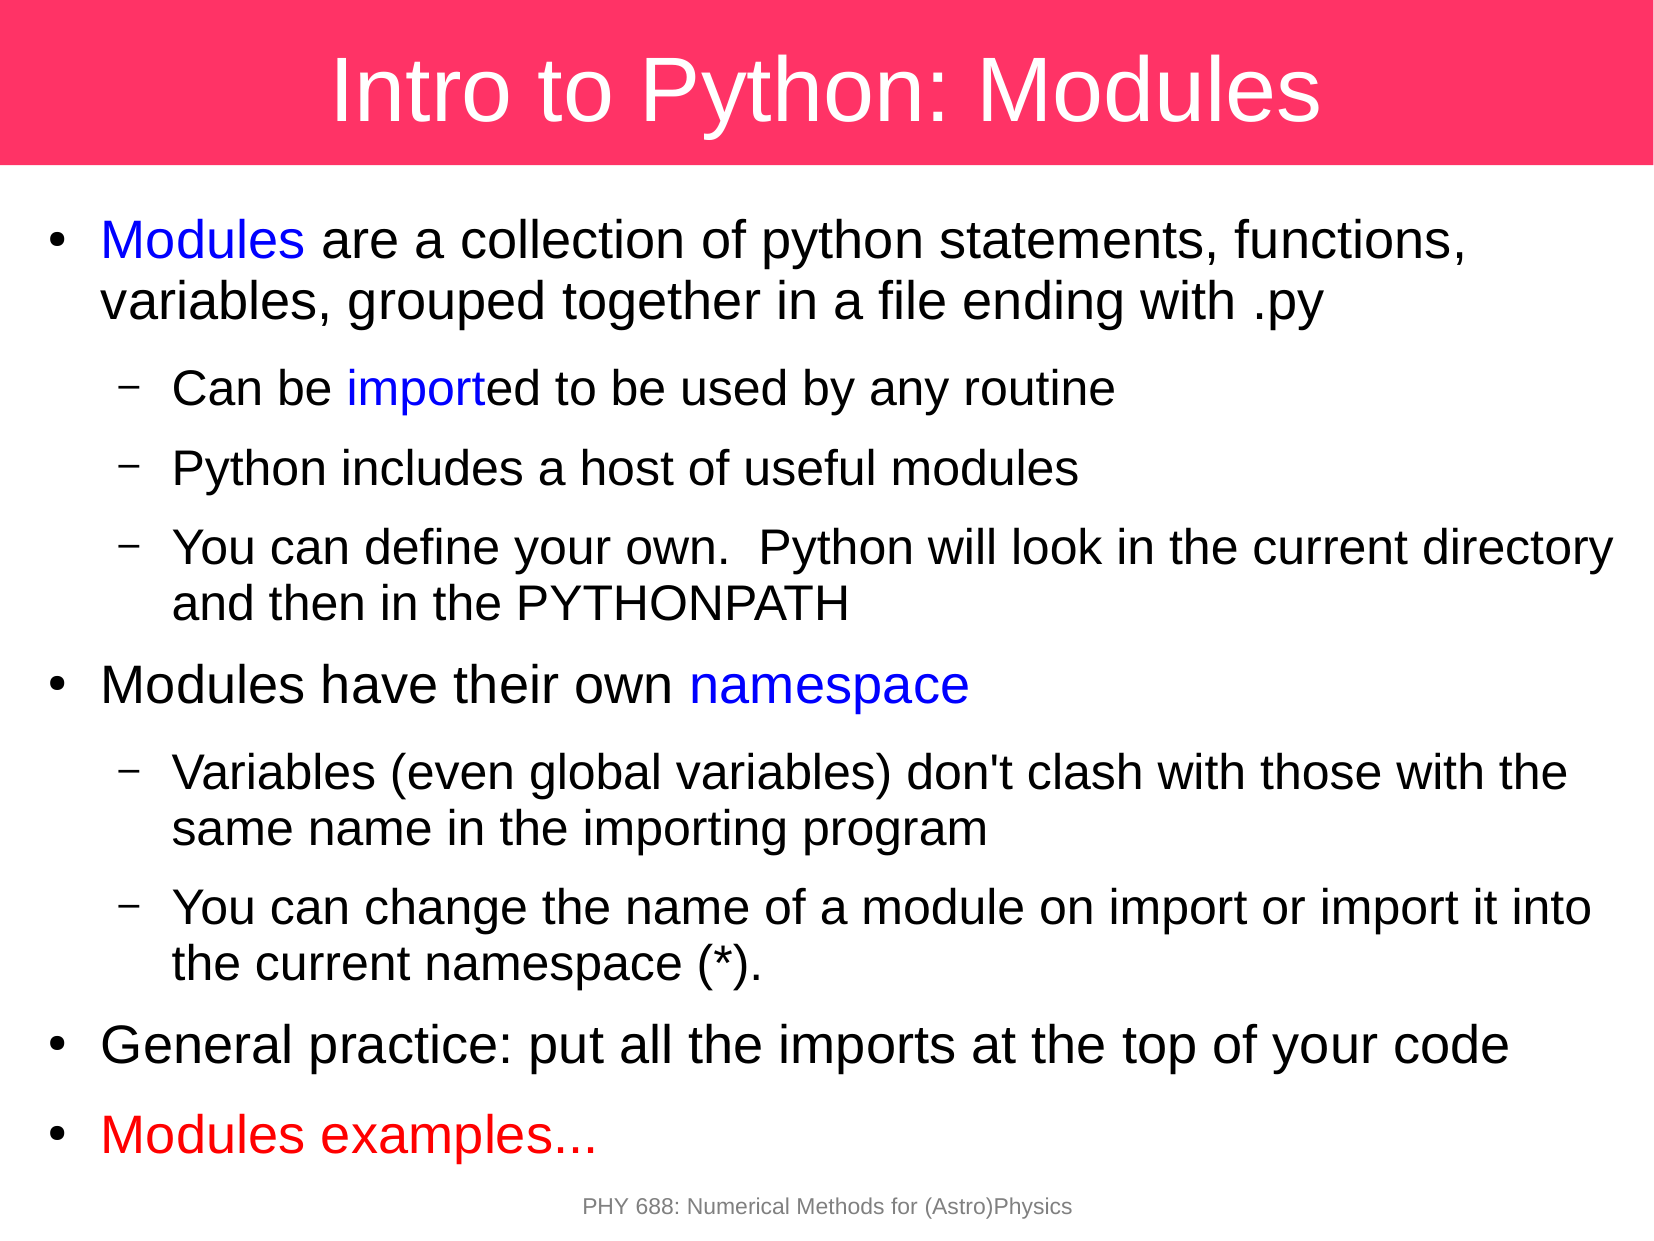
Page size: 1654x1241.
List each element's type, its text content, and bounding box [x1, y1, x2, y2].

list Modules are a collection of python statements, functions, variables, grouped together in a file ending with .py Can be imported to be used by any routine Python includes a host of useful modules You can define your own. Python will look in the current directory and then in the PYTHONPATH Modules have their own namespace Variables (even global variables) don't clash with those with the same name in the importing program You can change the name of a module on import or import it into the current namespace (*). General practice: put all the imports at the top of your code Modules examples... [30, 210, 1621, 1171]
title Intro to Python: Modules [82, 31, 1571, 148]
